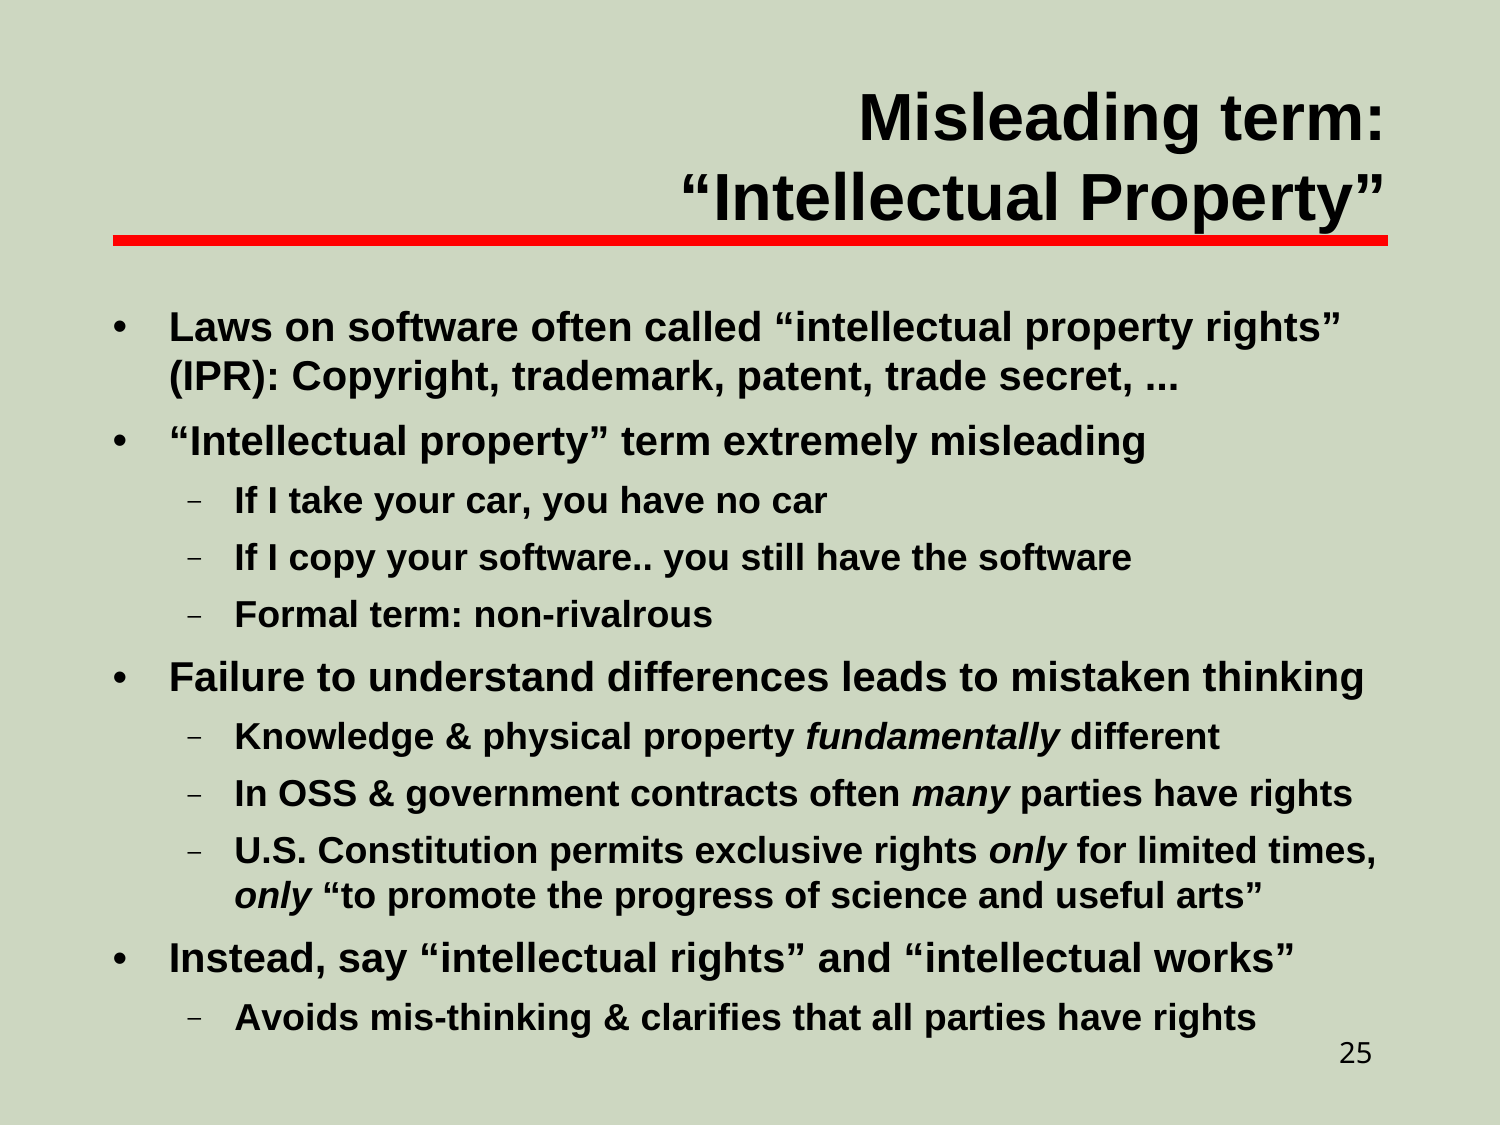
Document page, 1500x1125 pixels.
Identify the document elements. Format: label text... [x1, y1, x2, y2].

list Laws on software often called “intellectual property rights” (IPR): Copyright, trademark, patent, trade secret, ... “Intellectual property” term extremely misleading If I take your car, you have no car If I copy your software.. you still have the software Formal term: non-rivalrous Failure to understand differences leads to mistaken thinking Knowledge & physical property fundamentally different In OSS & government contracts often many parties have rights U.S. Constitution permits exclusive rights only for limited times, only “to promote the progress of science and useful arts” Instead, say “intellectual rights” and “intellectual works” Avoids mis-thinking & clarifies that all parties have rights [112, 299, 1388, 1080]
title Misleading term: “Intellectual Property” [337, 77, 1388, 233]
